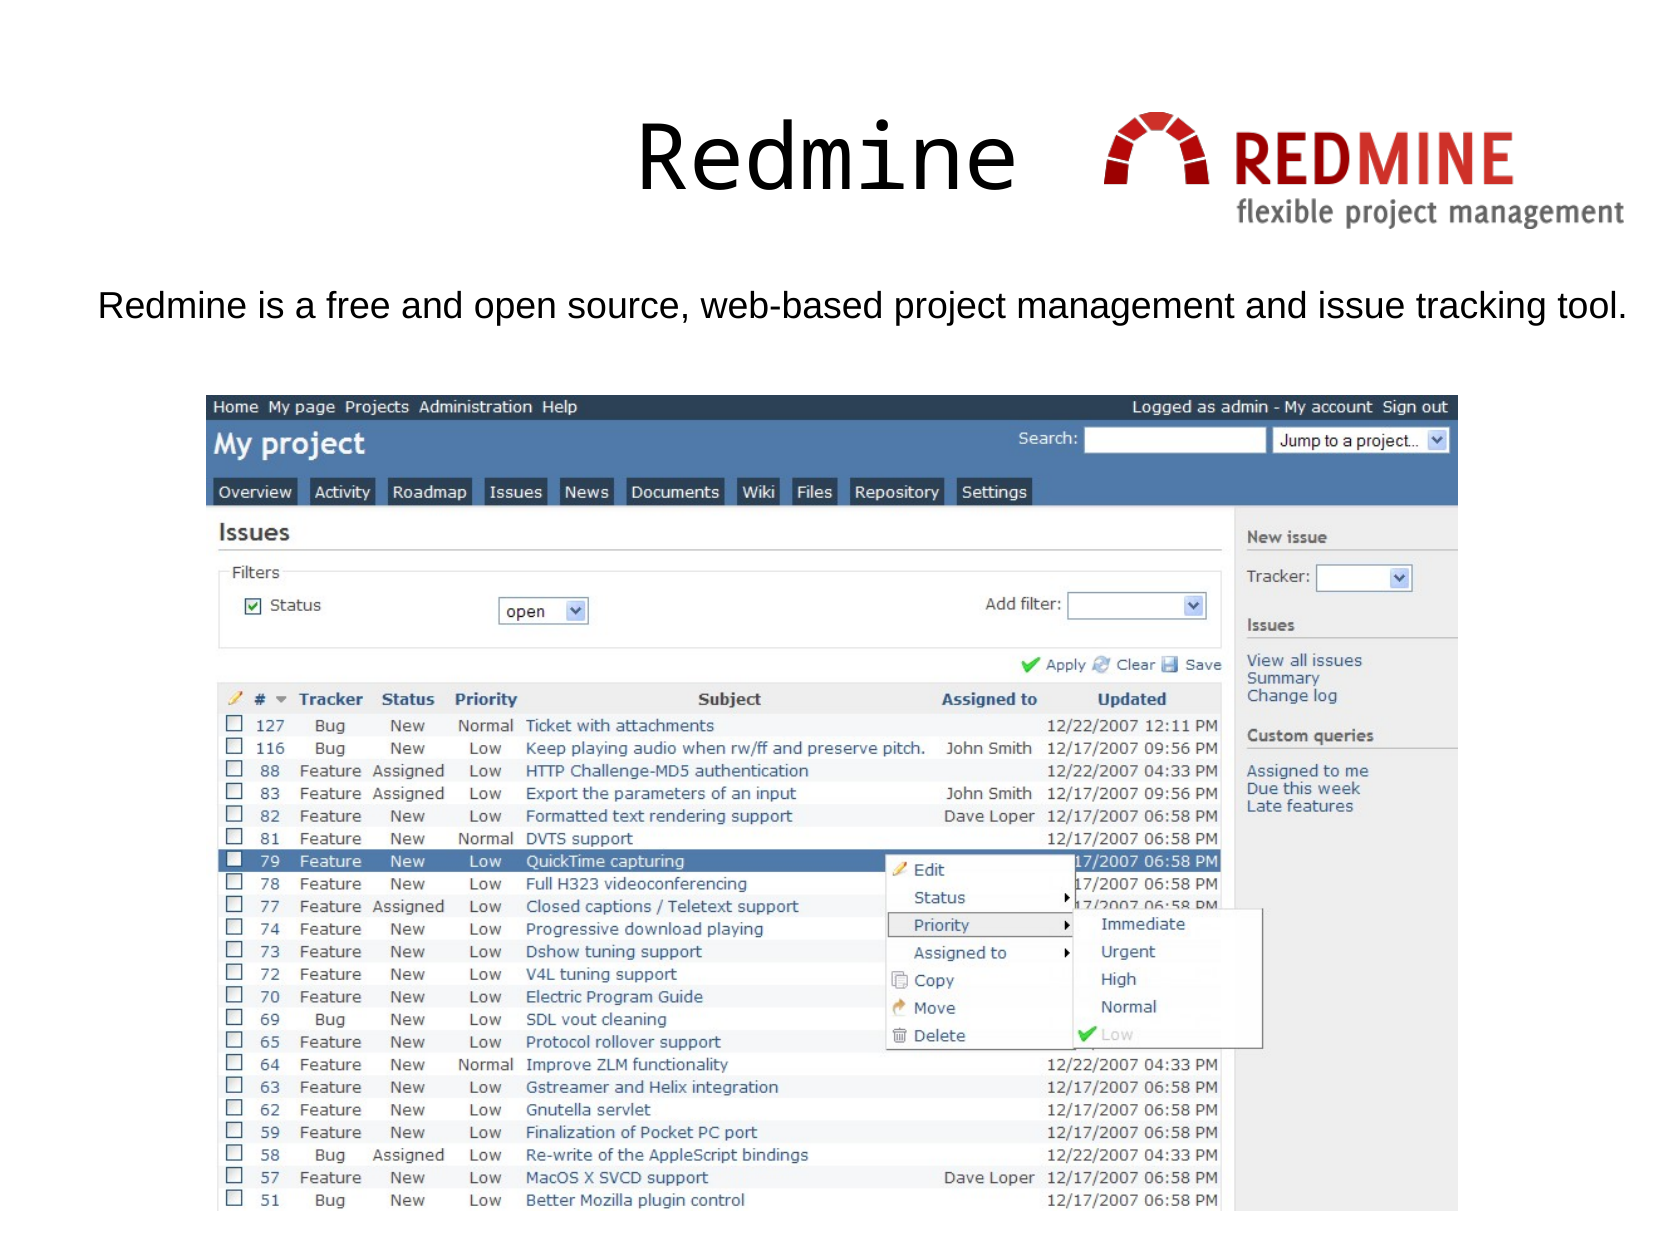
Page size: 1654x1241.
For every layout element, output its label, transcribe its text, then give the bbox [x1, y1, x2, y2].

picture [206, 395, 1458, 1211]
text_box Redmine is a free and open source, web-based project management and issue tracking tool. [82, 256, 1560, 398]
picture [1104, 112, 1624, 229]
title Redmine [82, 49, 1571, 257]
